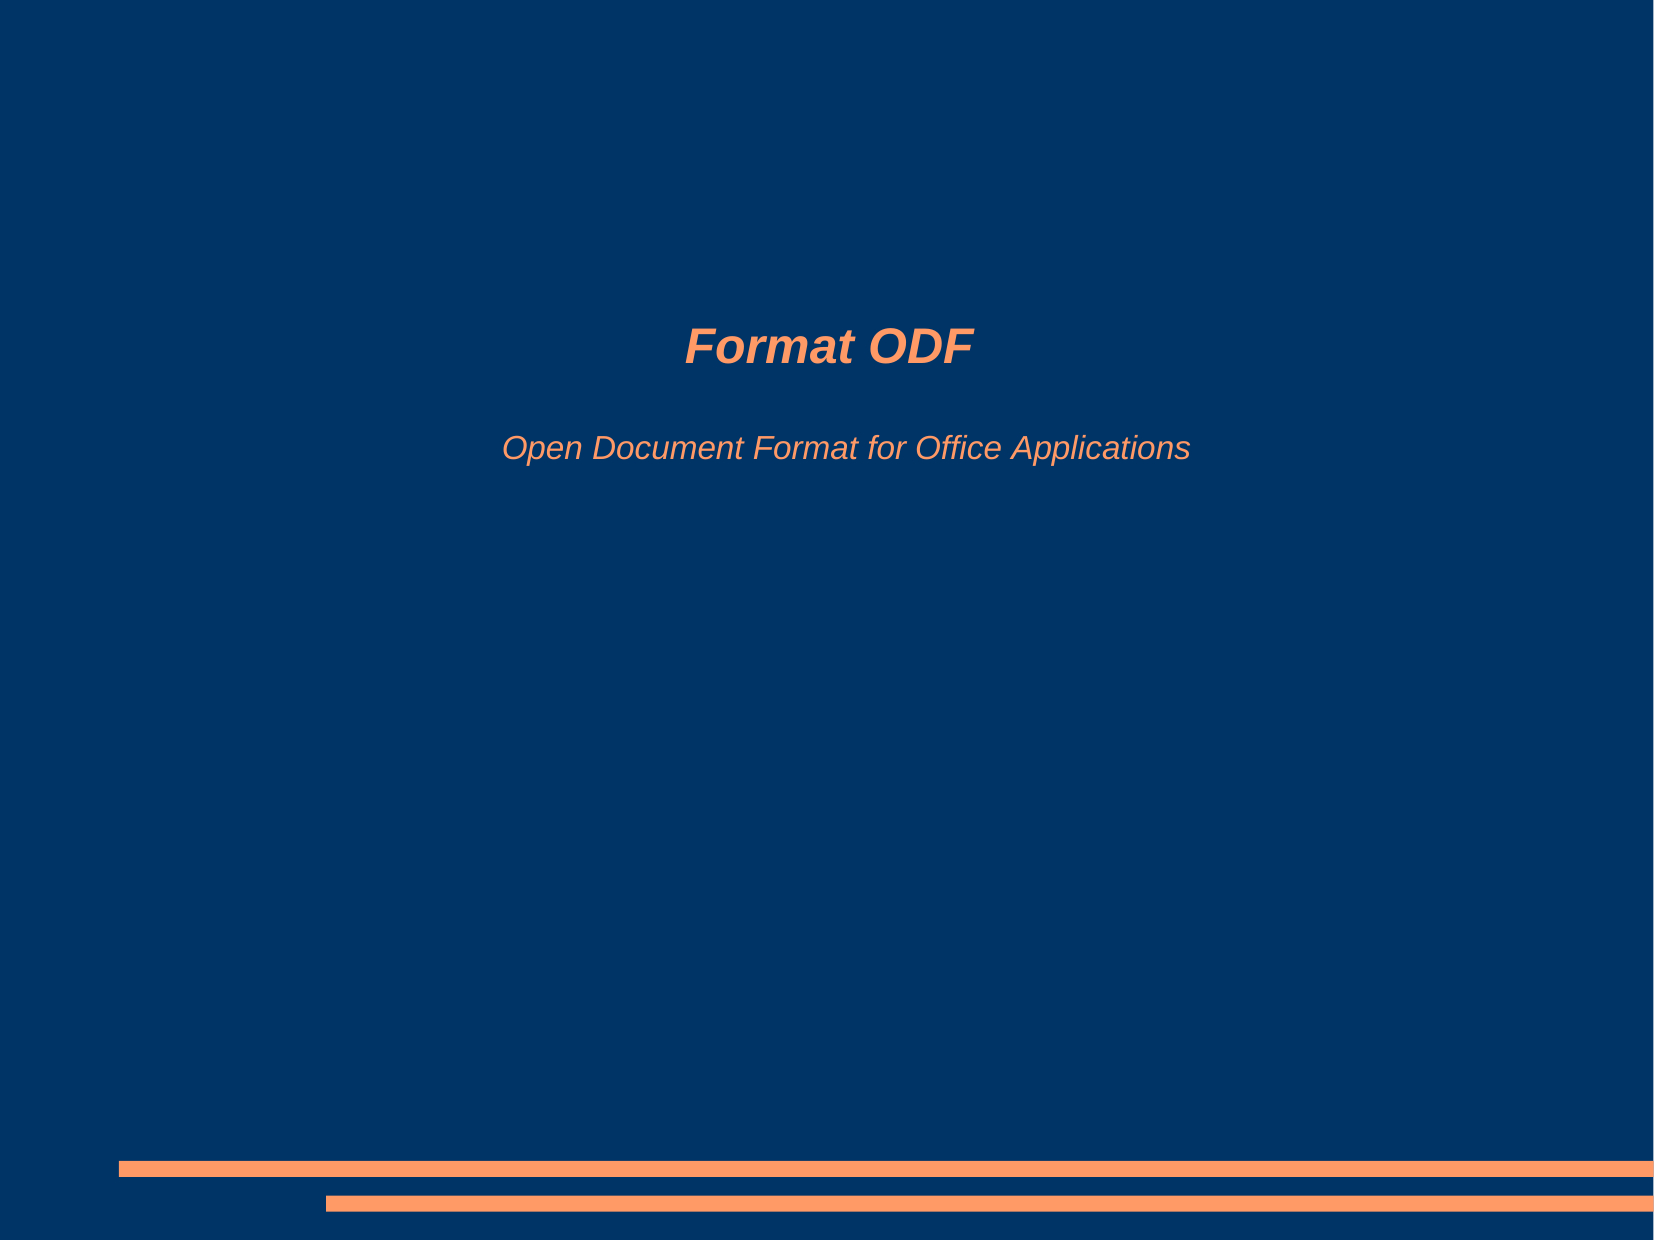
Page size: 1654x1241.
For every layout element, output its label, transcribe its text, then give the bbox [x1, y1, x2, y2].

title Format ODF Open Document Format for Office Applications [123, 288, 1536, 497]
